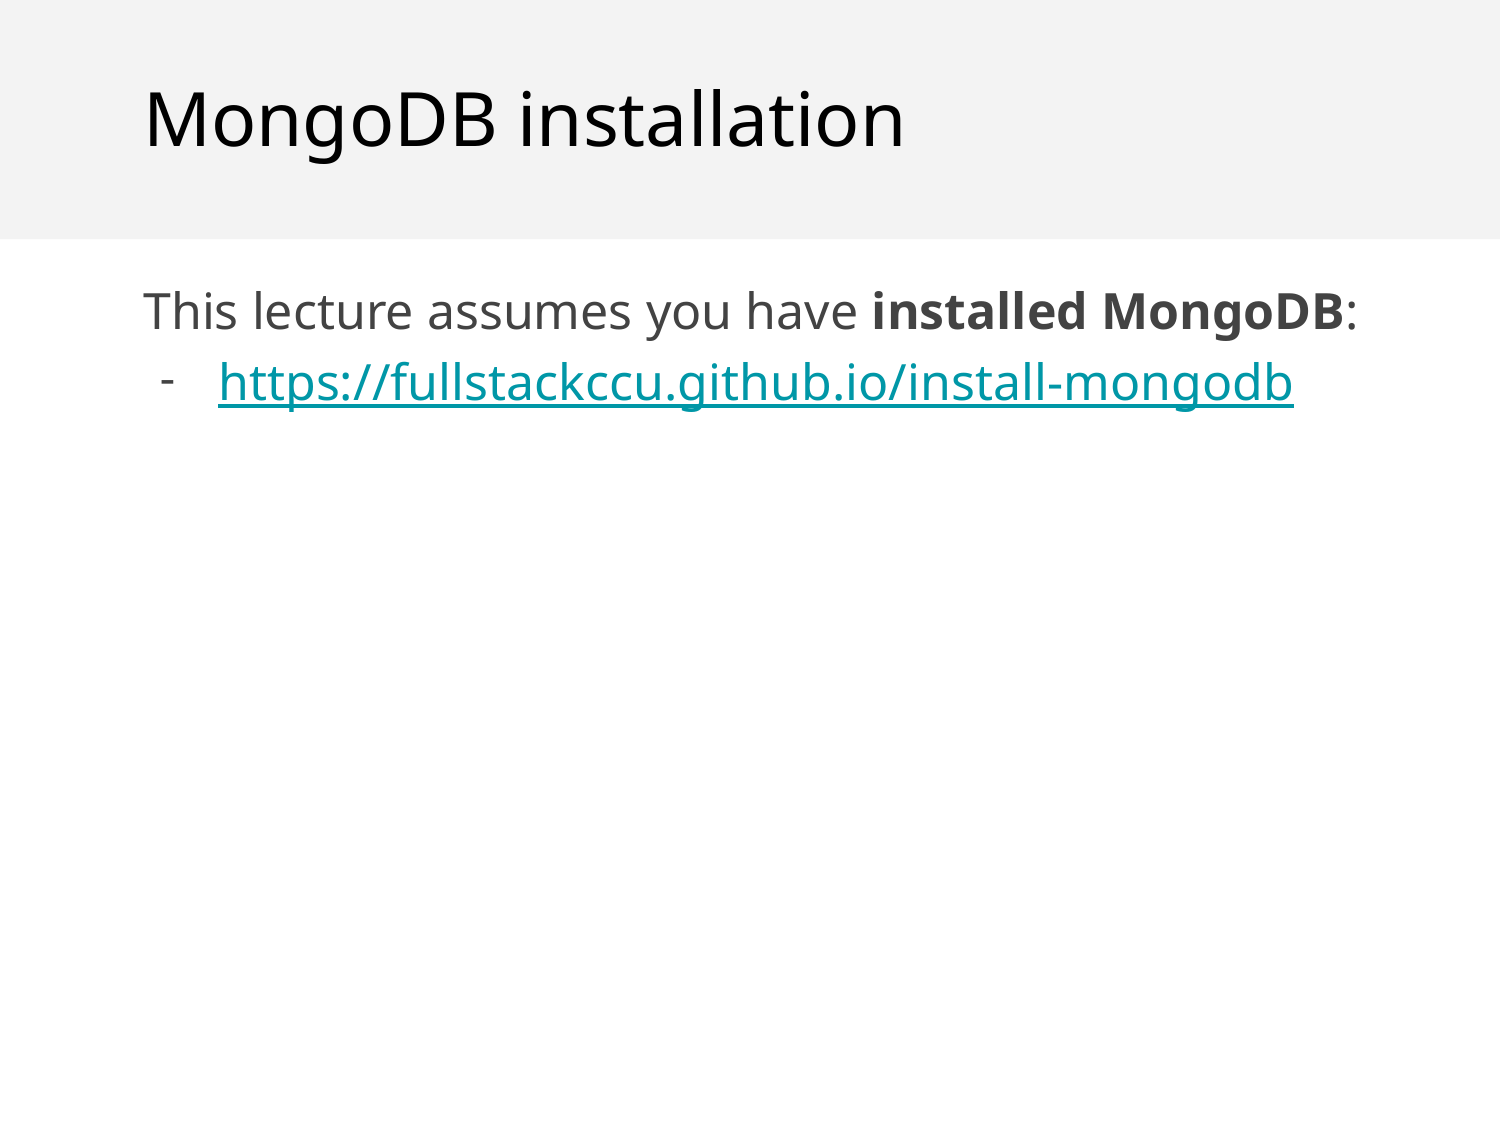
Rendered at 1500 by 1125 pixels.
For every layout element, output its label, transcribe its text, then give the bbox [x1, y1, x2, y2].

list This lecture assumes you have installed MongoDB: https://fullstackccu.github.io/install-mongodb [128, 255, 1435, 1004]
title MongoDB installation [128, 56, 1372, 183]
